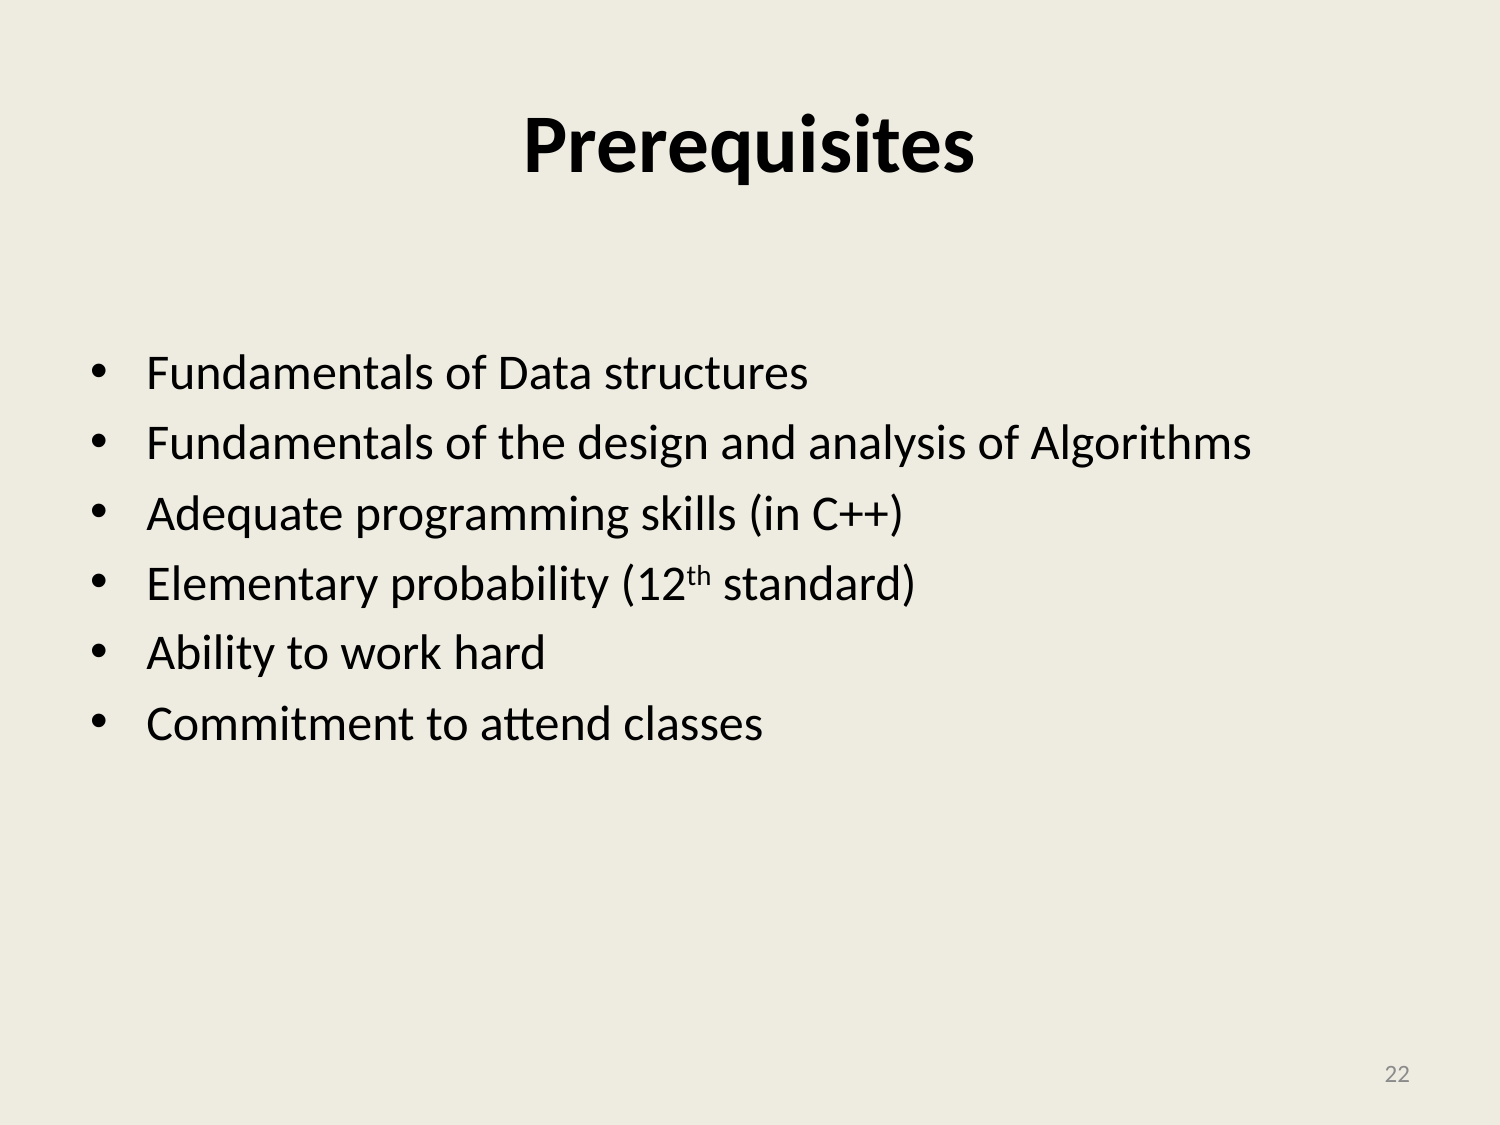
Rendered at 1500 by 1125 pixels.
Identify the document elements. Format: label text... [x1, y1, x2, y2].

list Fundamentals of Data structures Fundamentals of the design and analysis of Algorithms Adequate programming skills (in C++) Elementary probability (12th standard) Ability to work hard Commitment to attend classes [75, 262, 1425, 1005]
title Prerequisites [75, 45, 1425, 233]
slide_number <number> [1074, 1042, 1425, 1103]
